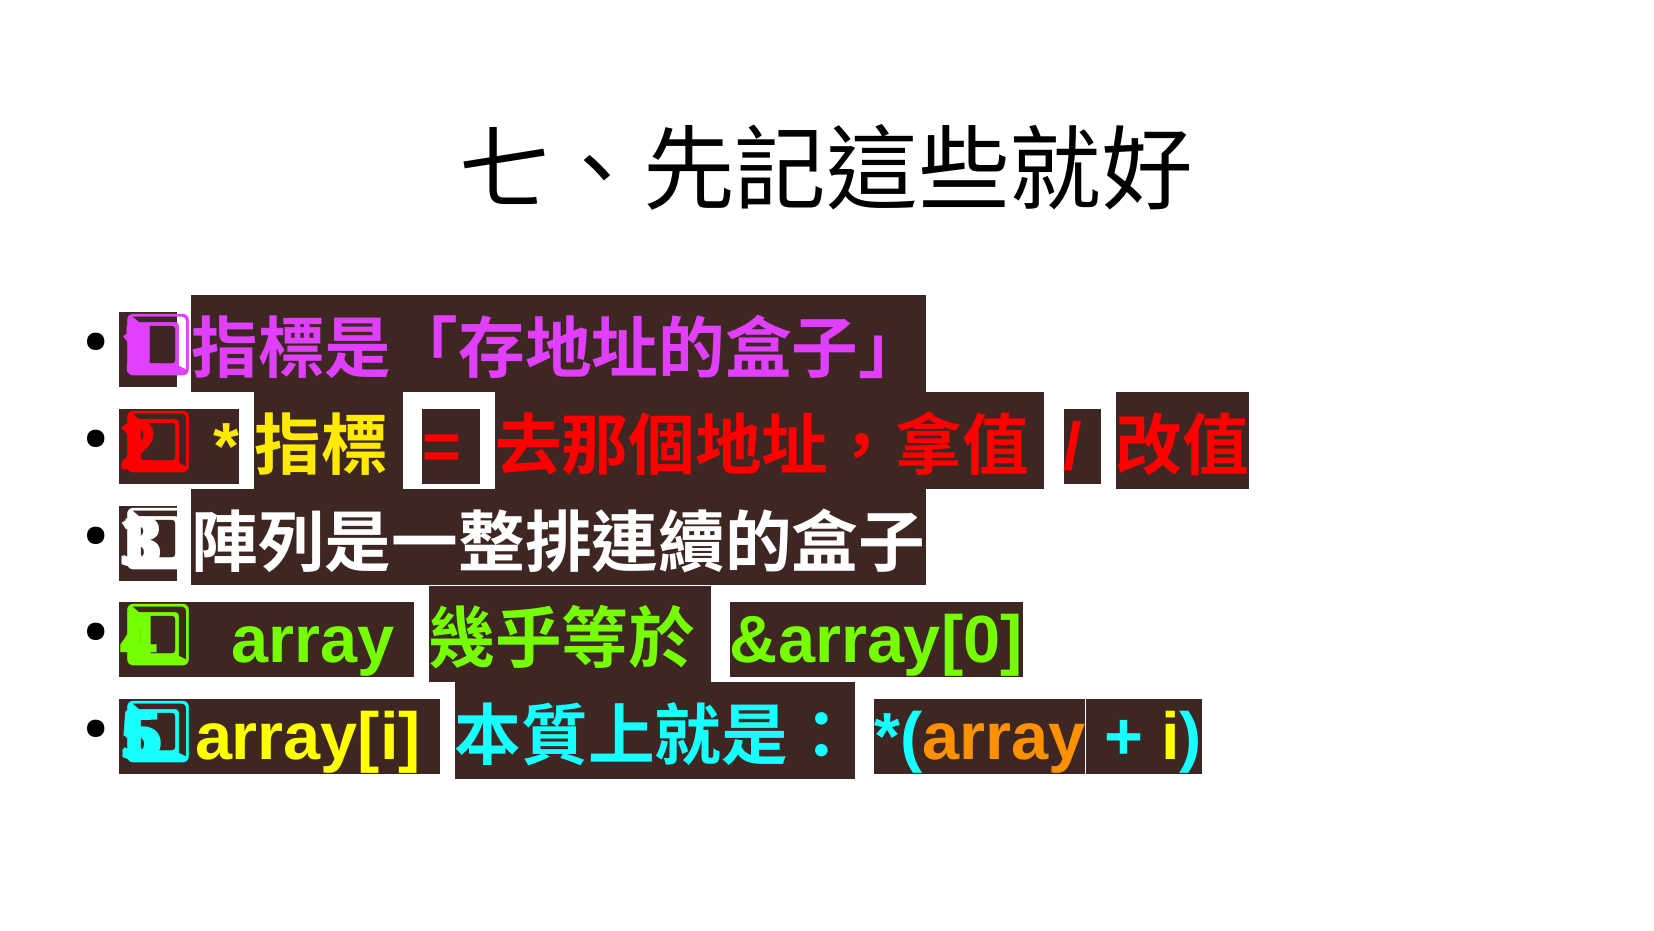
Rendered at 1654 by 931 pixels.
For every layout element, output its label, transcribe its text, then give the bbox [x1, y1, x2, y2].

title 七、先記這些就好 [82, 84, 1571, 240]
subtitle 1️⃣ 指標是「存地址的盒子」 2️⃣ *指標 = 去那個地址，拿值 / 改值 3️⃣ 陣列是一整排連續的盒子 4️⃣ array 幾乎等於 &array[0] 5️⃣ array[i] 本質上就是：*(array + i) [83, 295, 1572, 803]
